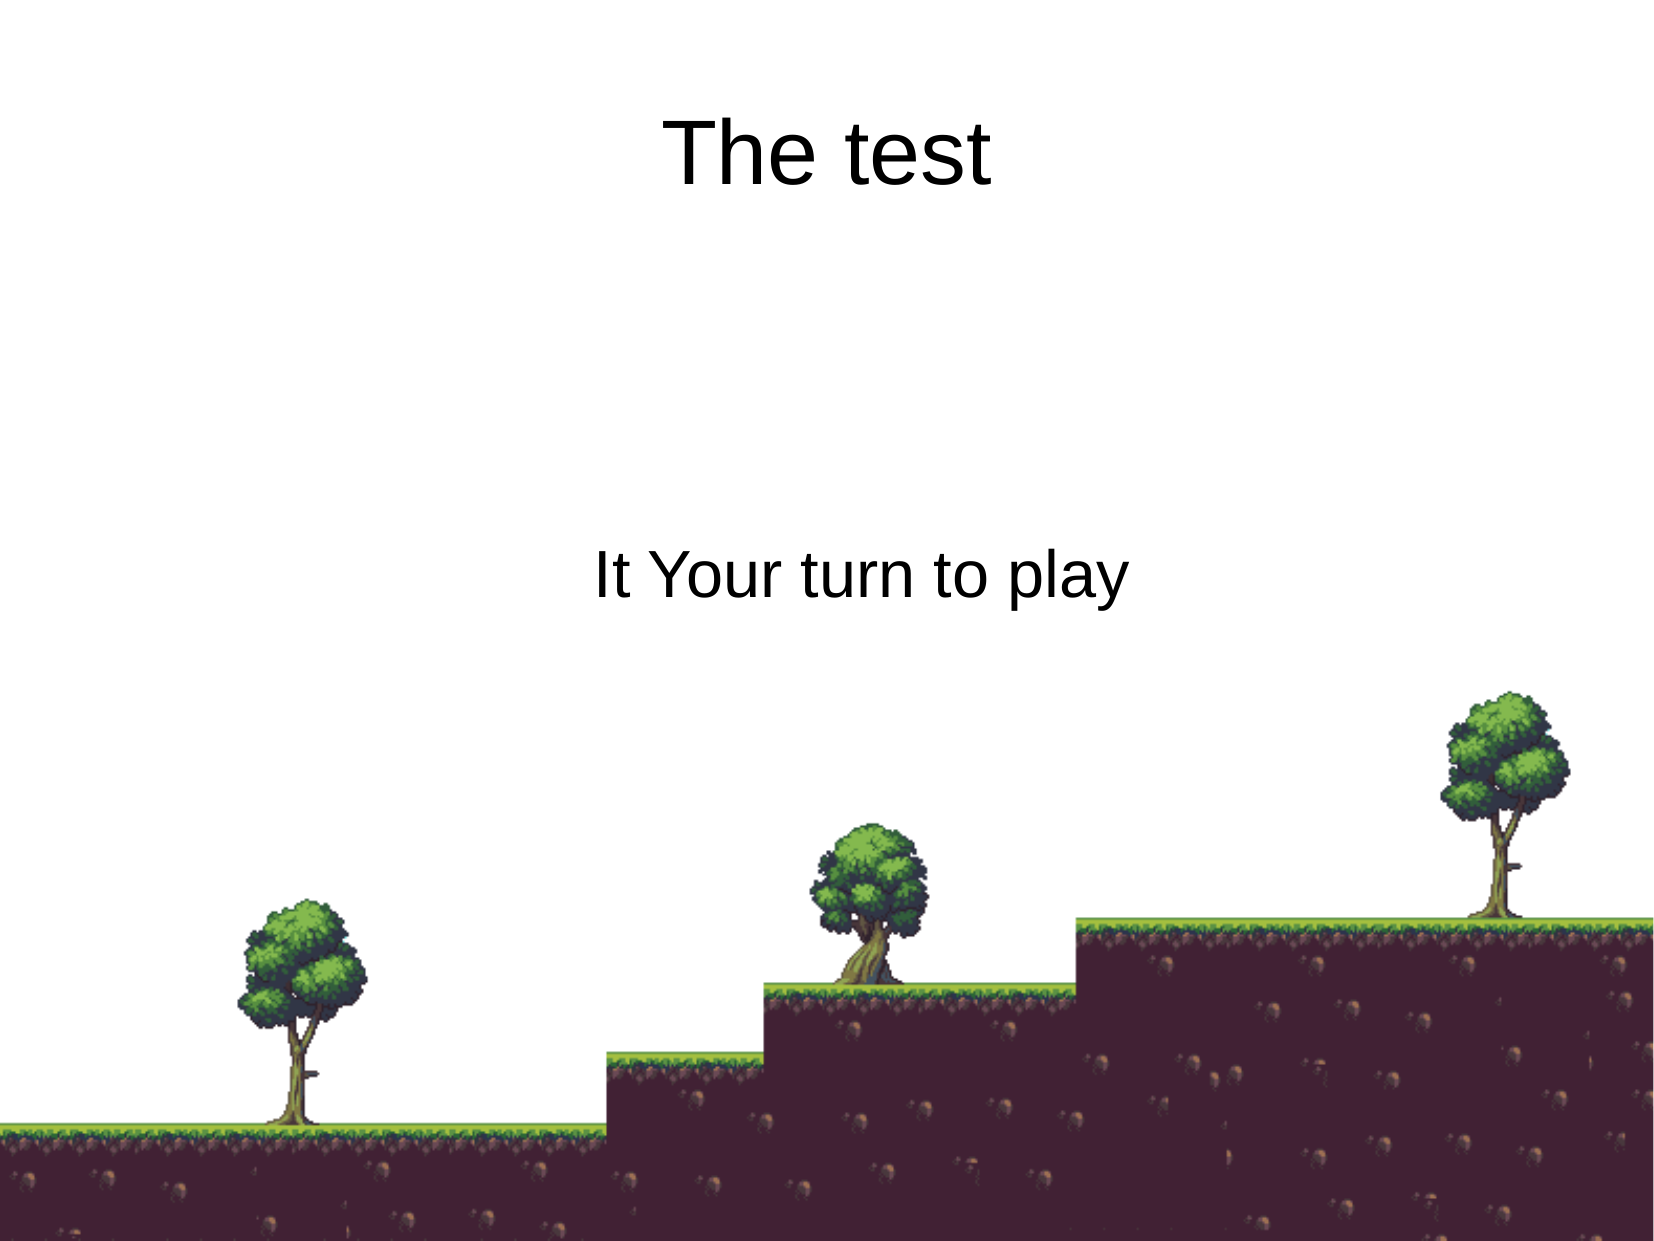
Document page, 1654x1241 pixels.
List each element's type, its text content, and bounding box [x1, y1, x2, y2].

title The test [82, 49, 1571, 165]
list It Your turn to play [82, 165, 1571, 984]
picture [0, 543, 1654, 1241]
